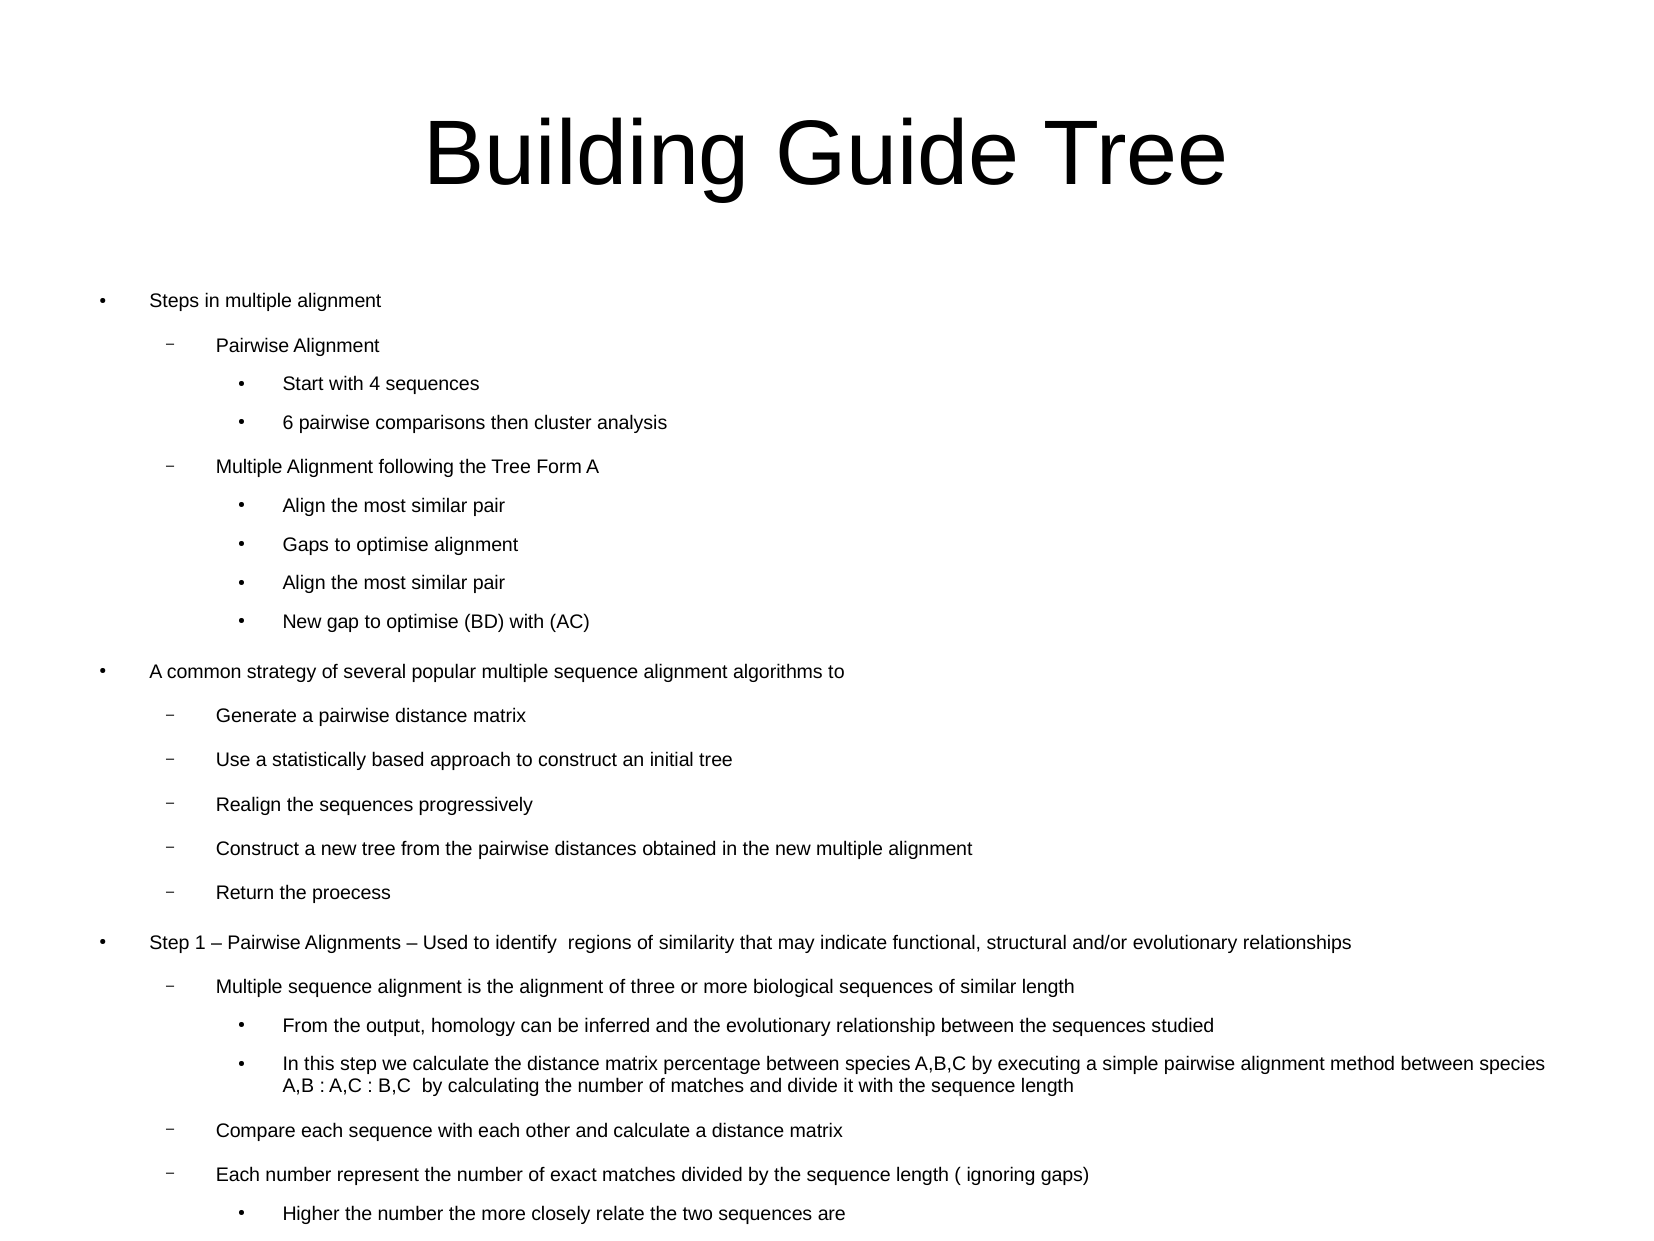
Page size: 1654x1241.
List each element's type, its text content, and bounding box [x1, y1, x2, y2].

title Building Guide Tree [82, 49, 1571, 257]
list Steps in multiple alignment Pairwise Alignment Start with 4 sequences 6 pairwise comparisons then cluster analysis Multiple Alignment following the Tree Form A Align the most similar pair Gaps to optimise alignment Align the most similar pair New gap to optimise (BD) with (AC) A common strategy of several popular multiple sequence alignment algorithms to Generate a pairwise distance matrix Use a statistically based approach to construct an initial tree Realign the sequences progressively Construct a new tree from the pairwise distances obtained in the new multiple alignment Return the proecess Step 1 – Pairwise Alignments – Used to identify regions of similarity that may indicate functional, structural and/or evolutionary relationships Multiple sequence alignment is the alignment of three or more biological sequences of similar length From the output, homology can be inferred and the evolutionary relationship between the sequences studied In this step we calculate the distance matrix percentage between species A,B,C by executing a simple pairwise alignment method between species A,B : A,C : B,C by calculating the number of matches and divide it with the sequence length Compare each sequence with each other and calculate a distance matrix Each number represent the number of exact matches divided by the sequence length ( ignoring gaps) Higher the number the more closely relate the two sequences are [82, 290, 1571, 1229]
